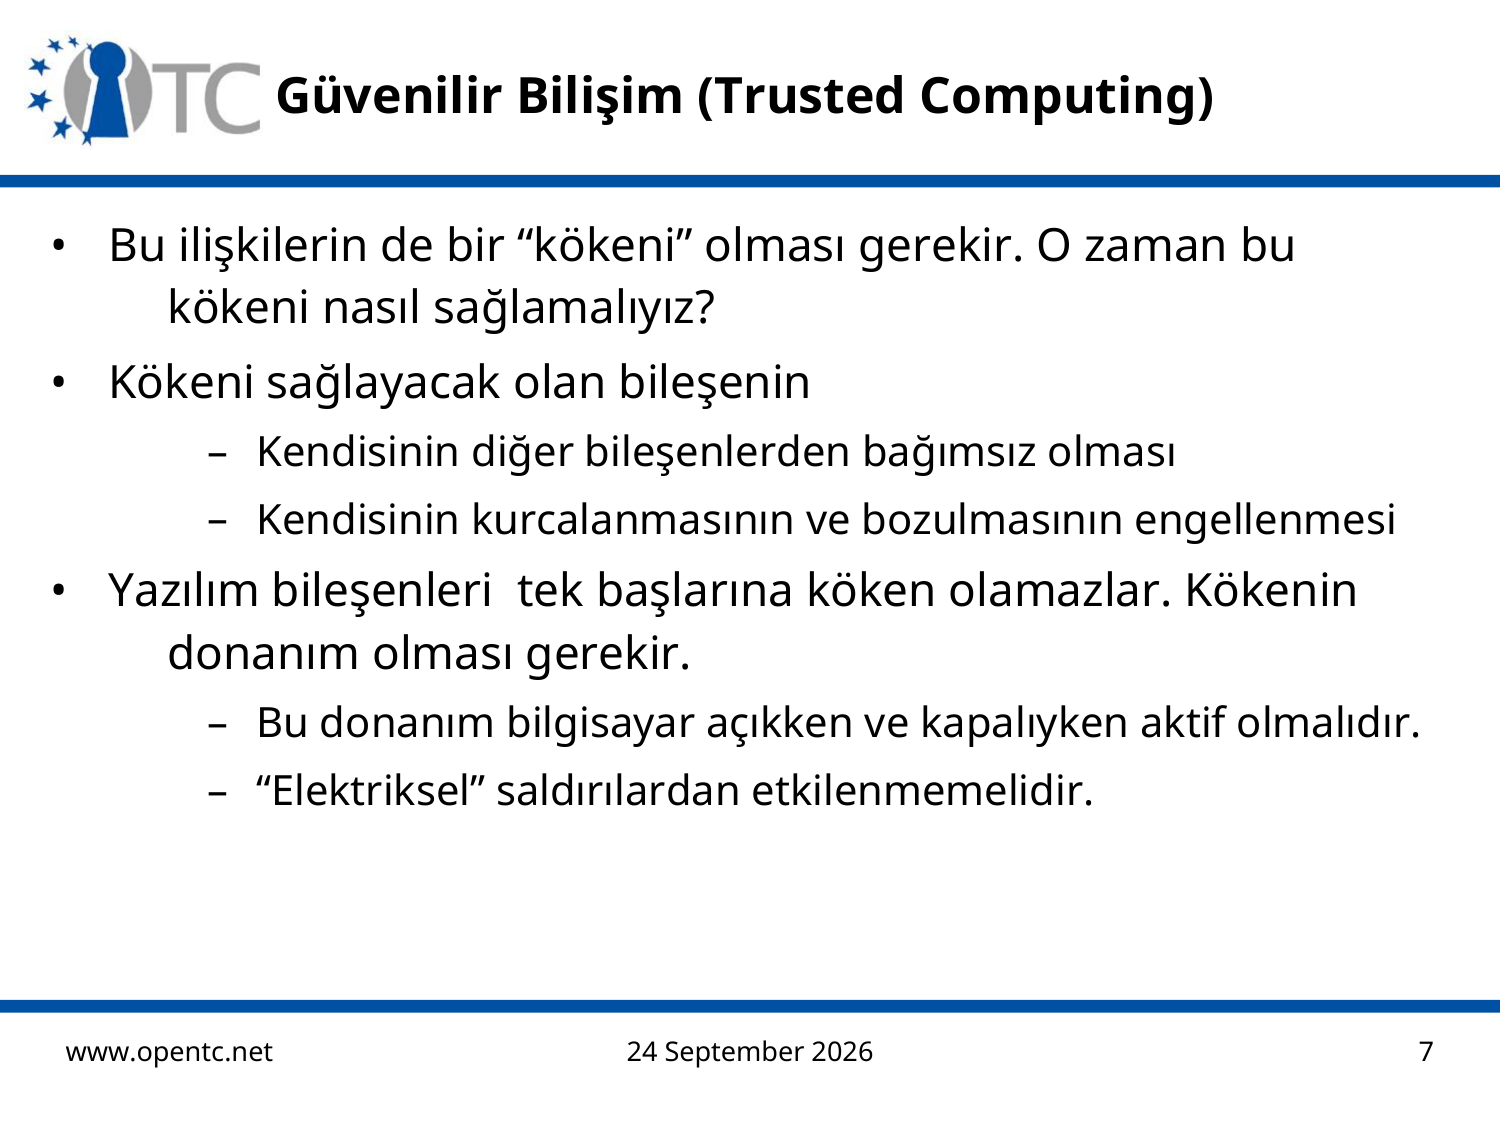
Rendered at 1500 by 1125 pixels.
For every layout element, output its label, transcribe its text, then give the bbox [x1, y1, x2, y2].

picture [24, 30, 263, 150]
list Bu ilişkilerin de bir “kökeni” olması gerekir. O zaman bu kökeni nasıl sağlamalıyız? Kökeni sağlayacak olan bileşenin Kendisinin diğer bileşenlerden bağımsız olması Kendisinin kurcalanmasının ve bozulmasının engellenmesi Yazılım bileşenleri tek başlarına köken olamazlar. Kökenin donanım olması gerekir. Bu donanım bilgisayar açıkken ve kapalıyken aktif olmalıdır. “Elektriksel” saldırılardan etkilenmemelidir. [50, 212, 1450, 888]
title Güvenilir Bilişim (Trusted Computing) [275, 7, 1450, 181]
